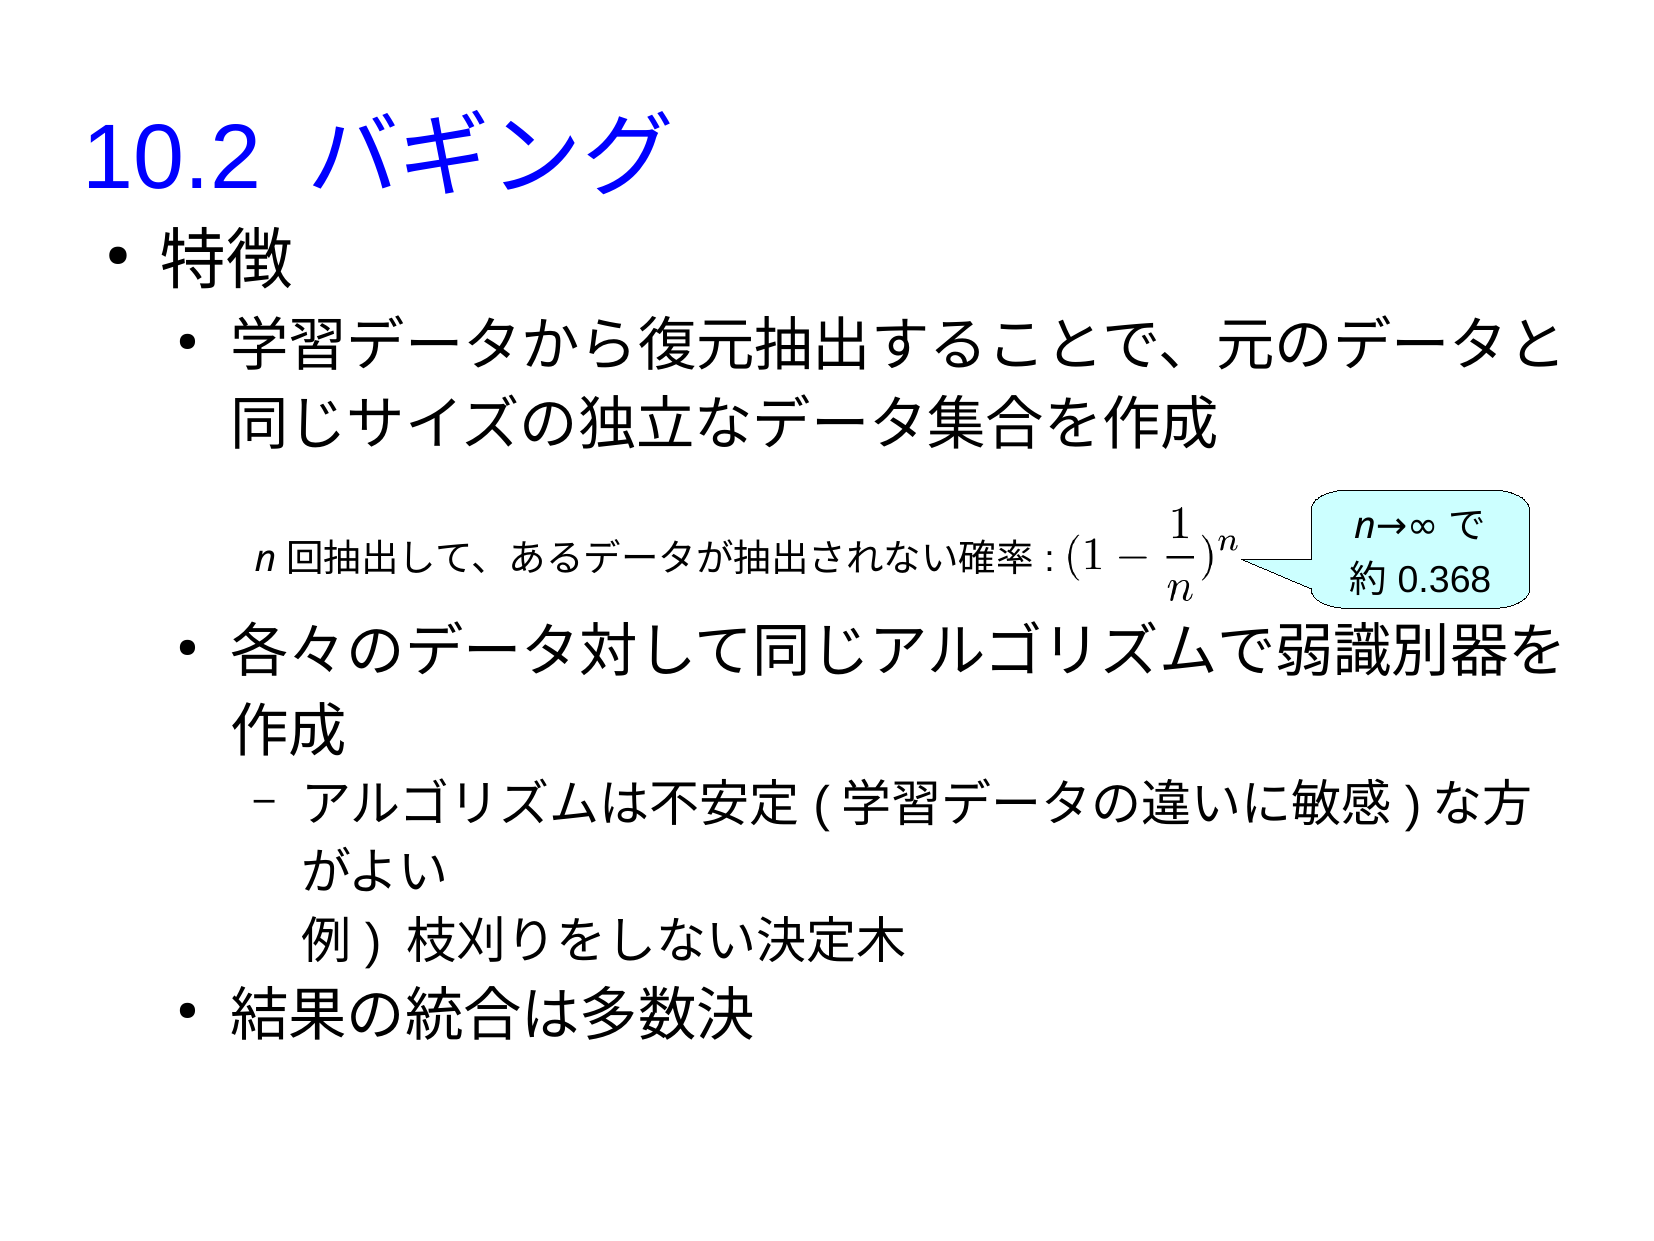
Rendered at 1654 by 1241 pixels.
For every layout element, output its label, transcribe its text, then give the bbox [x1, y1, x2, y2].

text_box n回抽出して、あるデータが抽出されない確率: [239, 520, 1068, 593]
title 10.2 バギング [82, 49, 1571, 257]
list 特徴 学習データから復元抽出することで、元のデータと同じサイズの独立なデータ集合を作成 各々のデータ対して同じアルゴリズムで弱識別器を作成 アルゴリズムは不安定(学習データの違いに敏感)な方がよい 例) 枝刈りをしない決定木 結果の統合は多数決 [88, 212, 1577, 1123]
text_box n→∞で 約0.368 [1241, 490, 1530, 609]
picture [1068, 507, 1238, 601]
